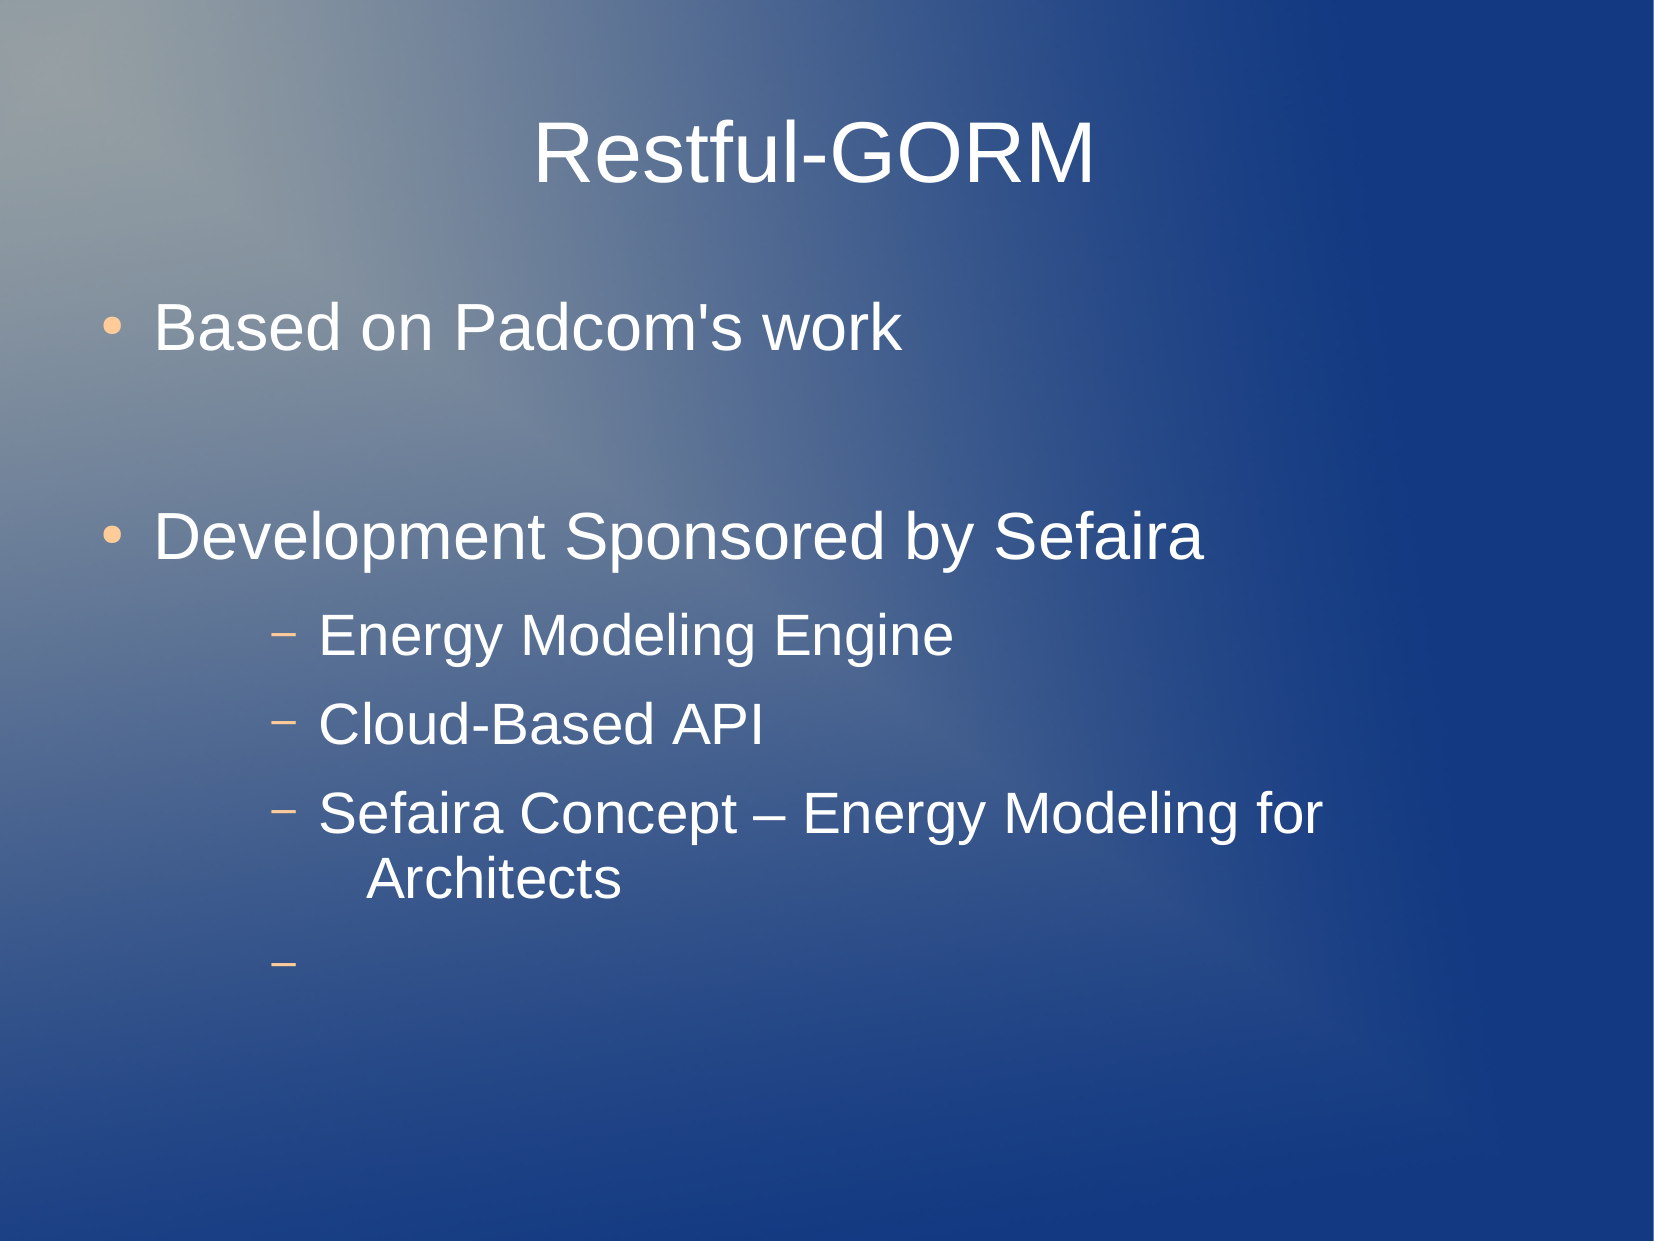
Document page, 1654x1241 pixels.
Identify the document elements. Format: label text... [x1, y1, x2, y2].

picture [0, 0, 1654, 1241]
list Based on Padcom's work Development Sponsored by Sefaira Energy Modeling Engine Cloud-Based API Sefaira Concept – Energy Modeling for Architects [82, 290, 1571, 1010]
title Restful-GORM [82, 49, 1571, 257]
